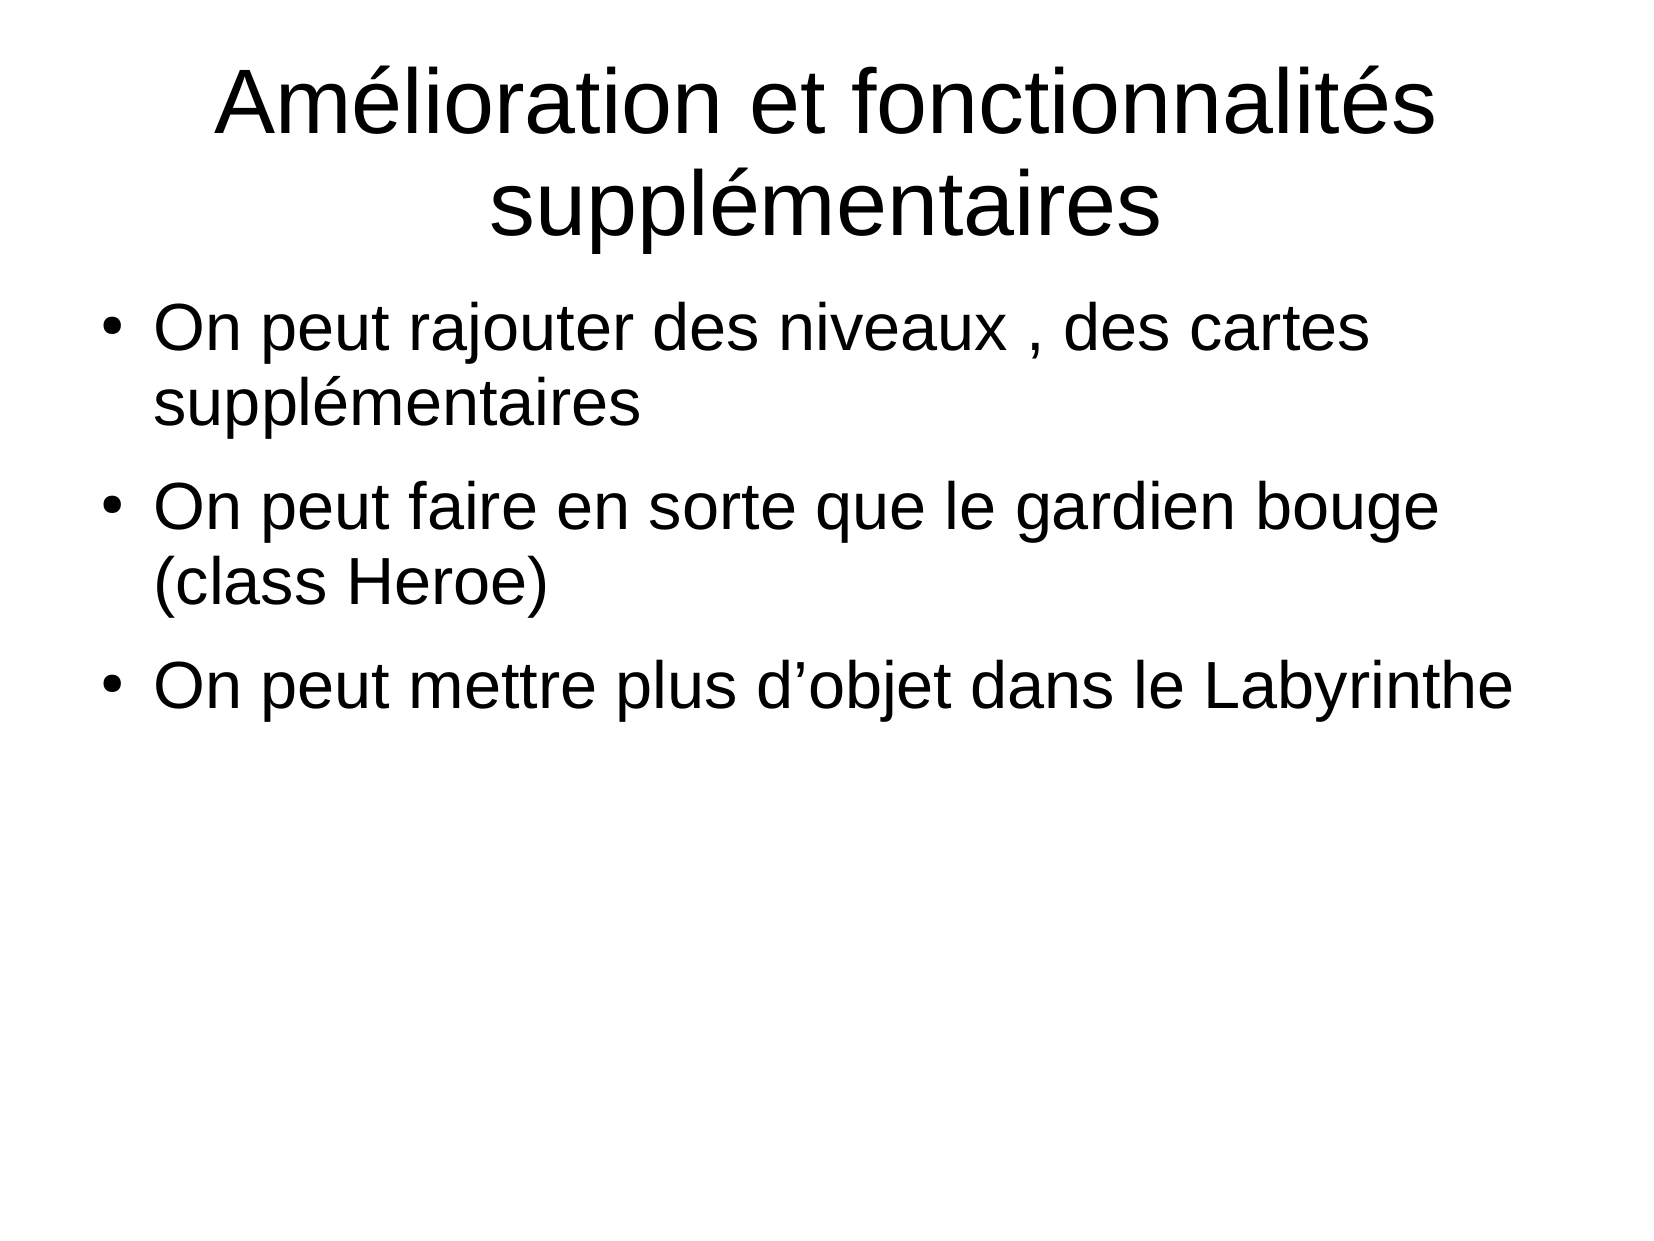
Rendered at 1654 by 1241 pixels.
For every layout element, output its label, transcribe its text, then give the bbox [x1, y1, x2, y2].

title Amélioration et fonctionnalités supplémentaires [82, 49, 1571, 257]
list On peut rajouter des niveaux , des cartes supplémentaires On peut faire en sorte que le gardien bouge (class Heroe) On peut mettre plus d’objet dans le Labyrinthe [82, 290, 1571, 1010]
